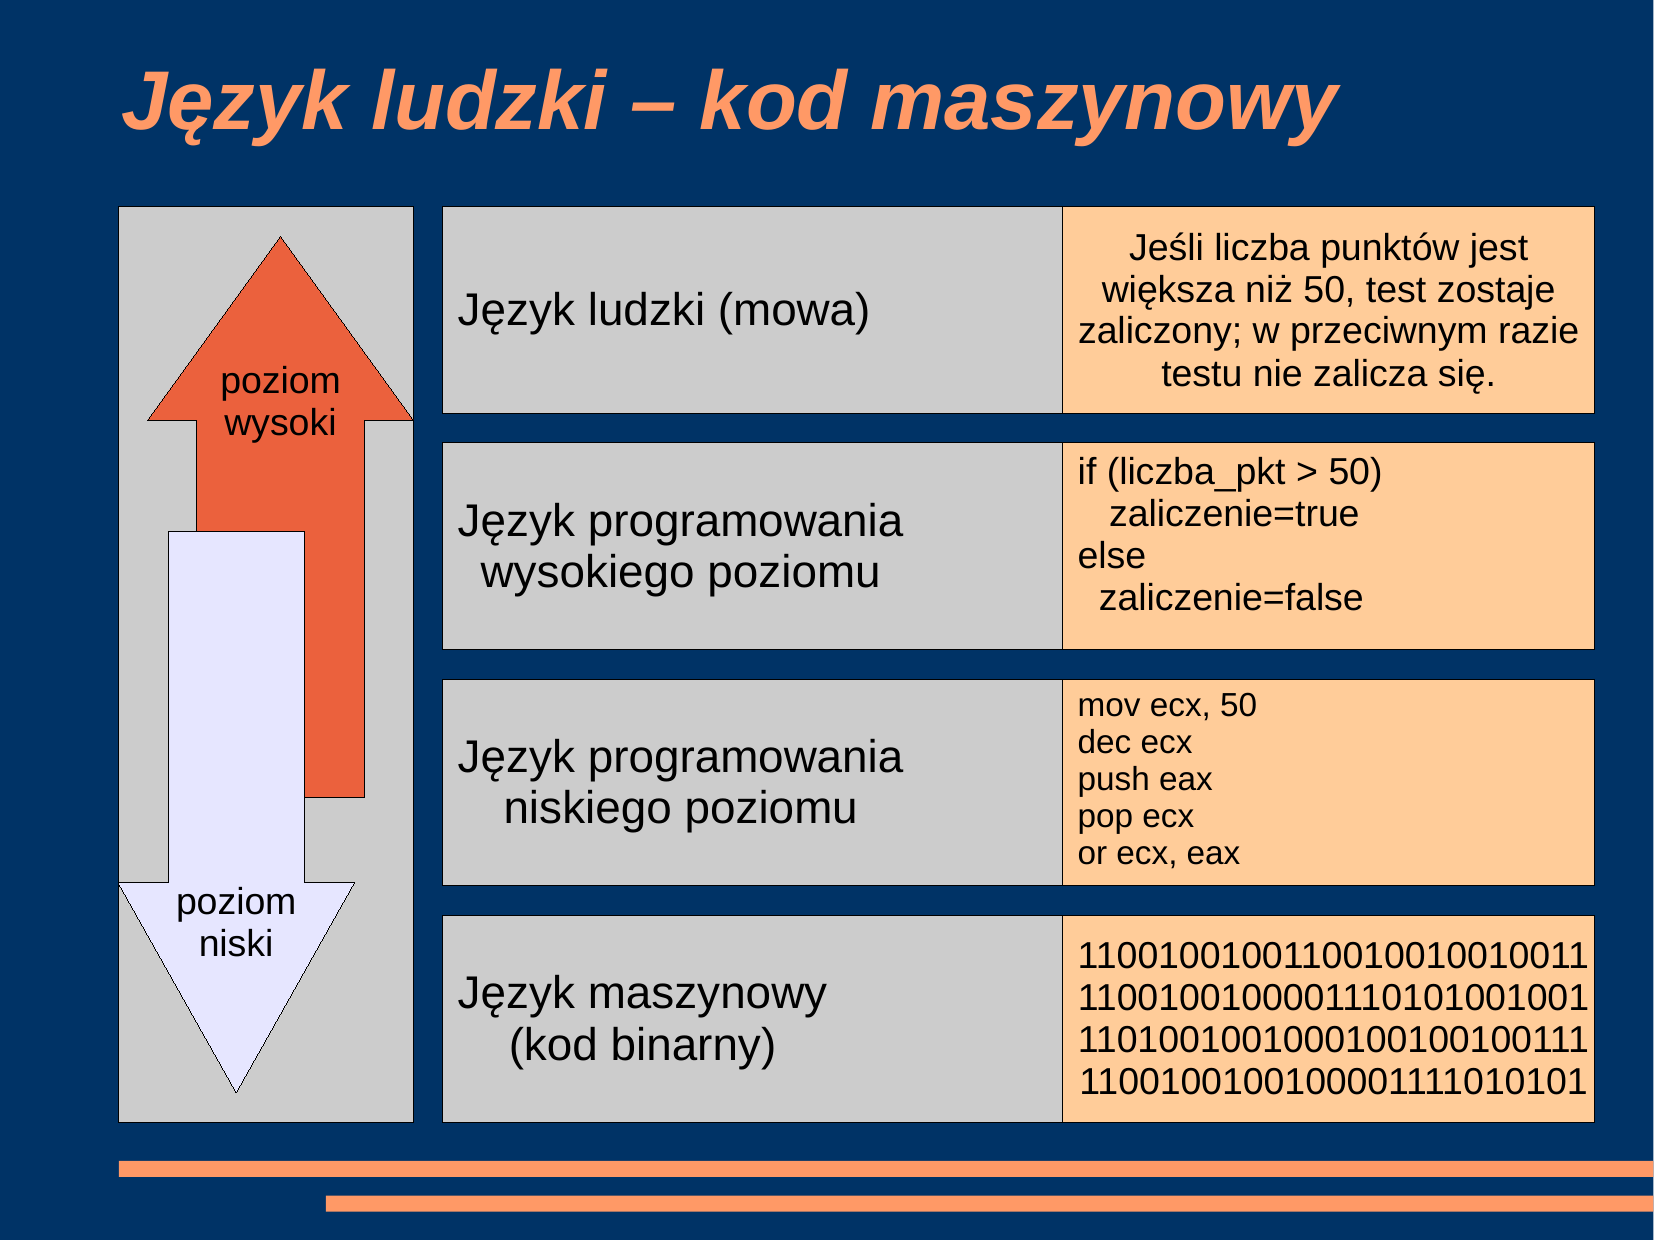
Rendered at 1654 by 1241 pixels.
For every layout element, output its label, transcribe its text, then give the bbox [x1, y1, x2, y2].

text_box Język programowania wysokiego poziomu [442, 442, 1062, 650]
text_box [118, 206, 414, 882]
text_box Język ludzki (mowa) [442, 206, 1062, 414]
text_box Język programowania niskiego poziomu [442, 679, 1062, 886]
text_box Jeśli liczba punktów jest większa niż 50, test zostaje zaliczony; w przeciwnym razie testu nie zalicza się. [1062, 206, 1595, 414]
title Język ludzki – kod maszynowy [121, 53, 1534, 148]
text_box poziom niski [118, 531, 355, 1093]
text_box Język maszynowy (kod binarny) [442, 915, 1062, 1123]
text_box mov ecx, 50 dec ecx push eax pop ecx or ecx, eax [1062, 679, 1595, 886]
text_box if (liczba_pkt > 50) zaliczenie=true else zaliczenie=false [1062, 442, 1595, 650]
text_box [118, 421, 414, 1123]
text_box poziom wysoki [147, 236, 414, 798]
text_box 1100100100110010010010011 1100100100001110101001001 1101001001000100100100111 1100100100100001111010101 [1062, 915, 1595, 1123]
